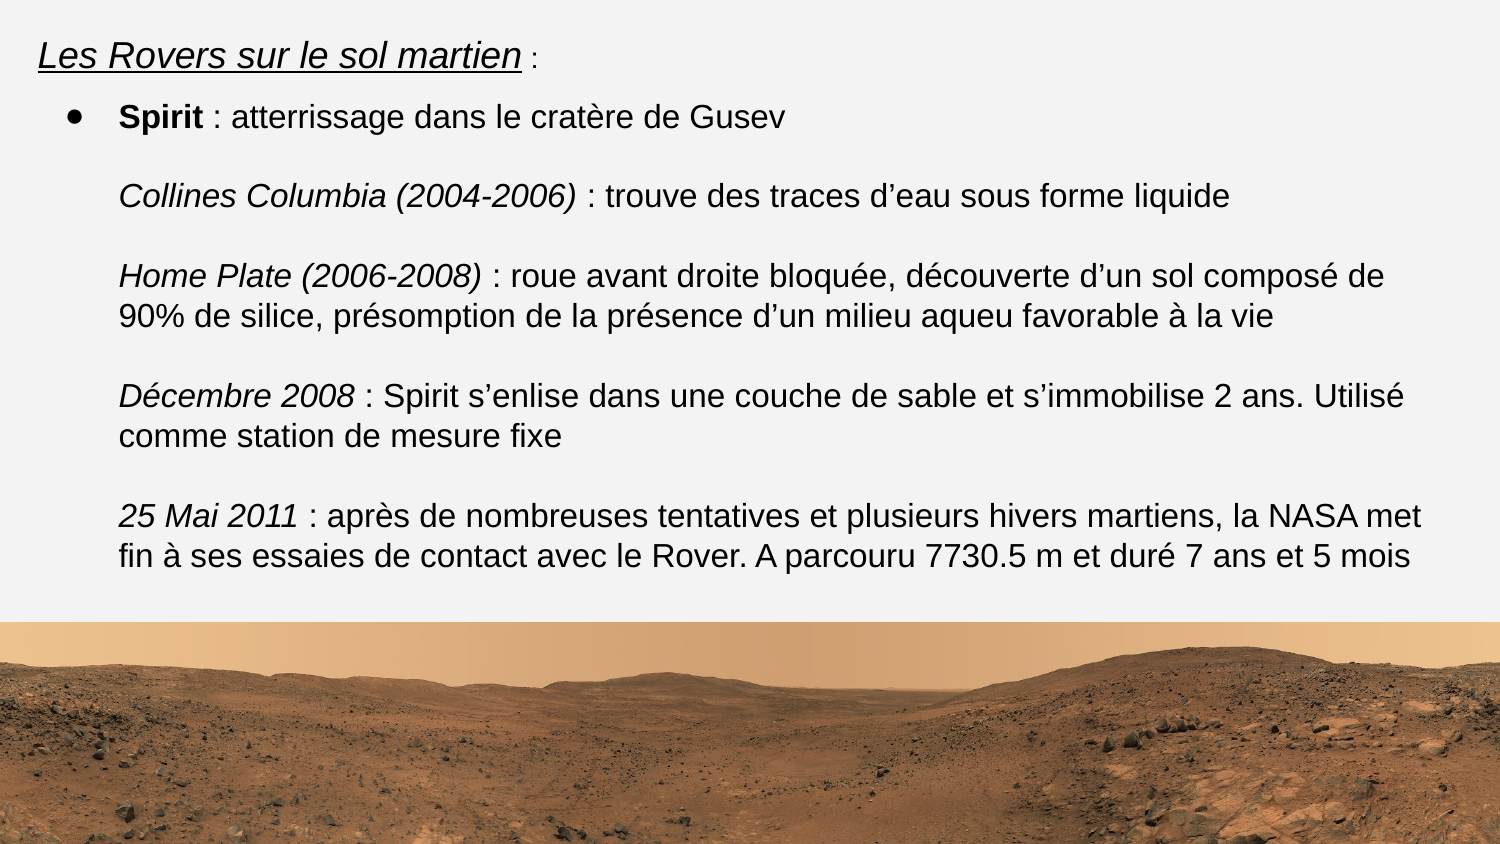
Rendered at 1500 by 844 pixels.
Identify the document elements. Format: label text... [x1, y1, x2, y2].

text_box Les Rovers sur le sol martien : [22, 16, 555, 101]
picture [0, 622, 1500, 844]
text_box Spirit : atterrissage dans le cratère de Gusev Collines Columbia (2004-2006) : trouve des traces d’eau sous forme liquide Home Plate (2006-2008) : roue avant droite bloquée, découverte d’un sol composé de 90% de silice, présomption de la présence d’un milieu aqueu favorable à la vie Décembre 2008 : Spirit s’enlise dans une couche de sable et s’immobilise 2 ans. Utilisé comme station de mesure fixe 25 Mai 2011 : après de nombreuses tentatives et plusieurs hivers martiens, la NASA met fin à ses essaies de contact avec le Rover. A parcouru 7730.5 m et duré 7 ans et 5 mois [28, 79, 1475, 623]
